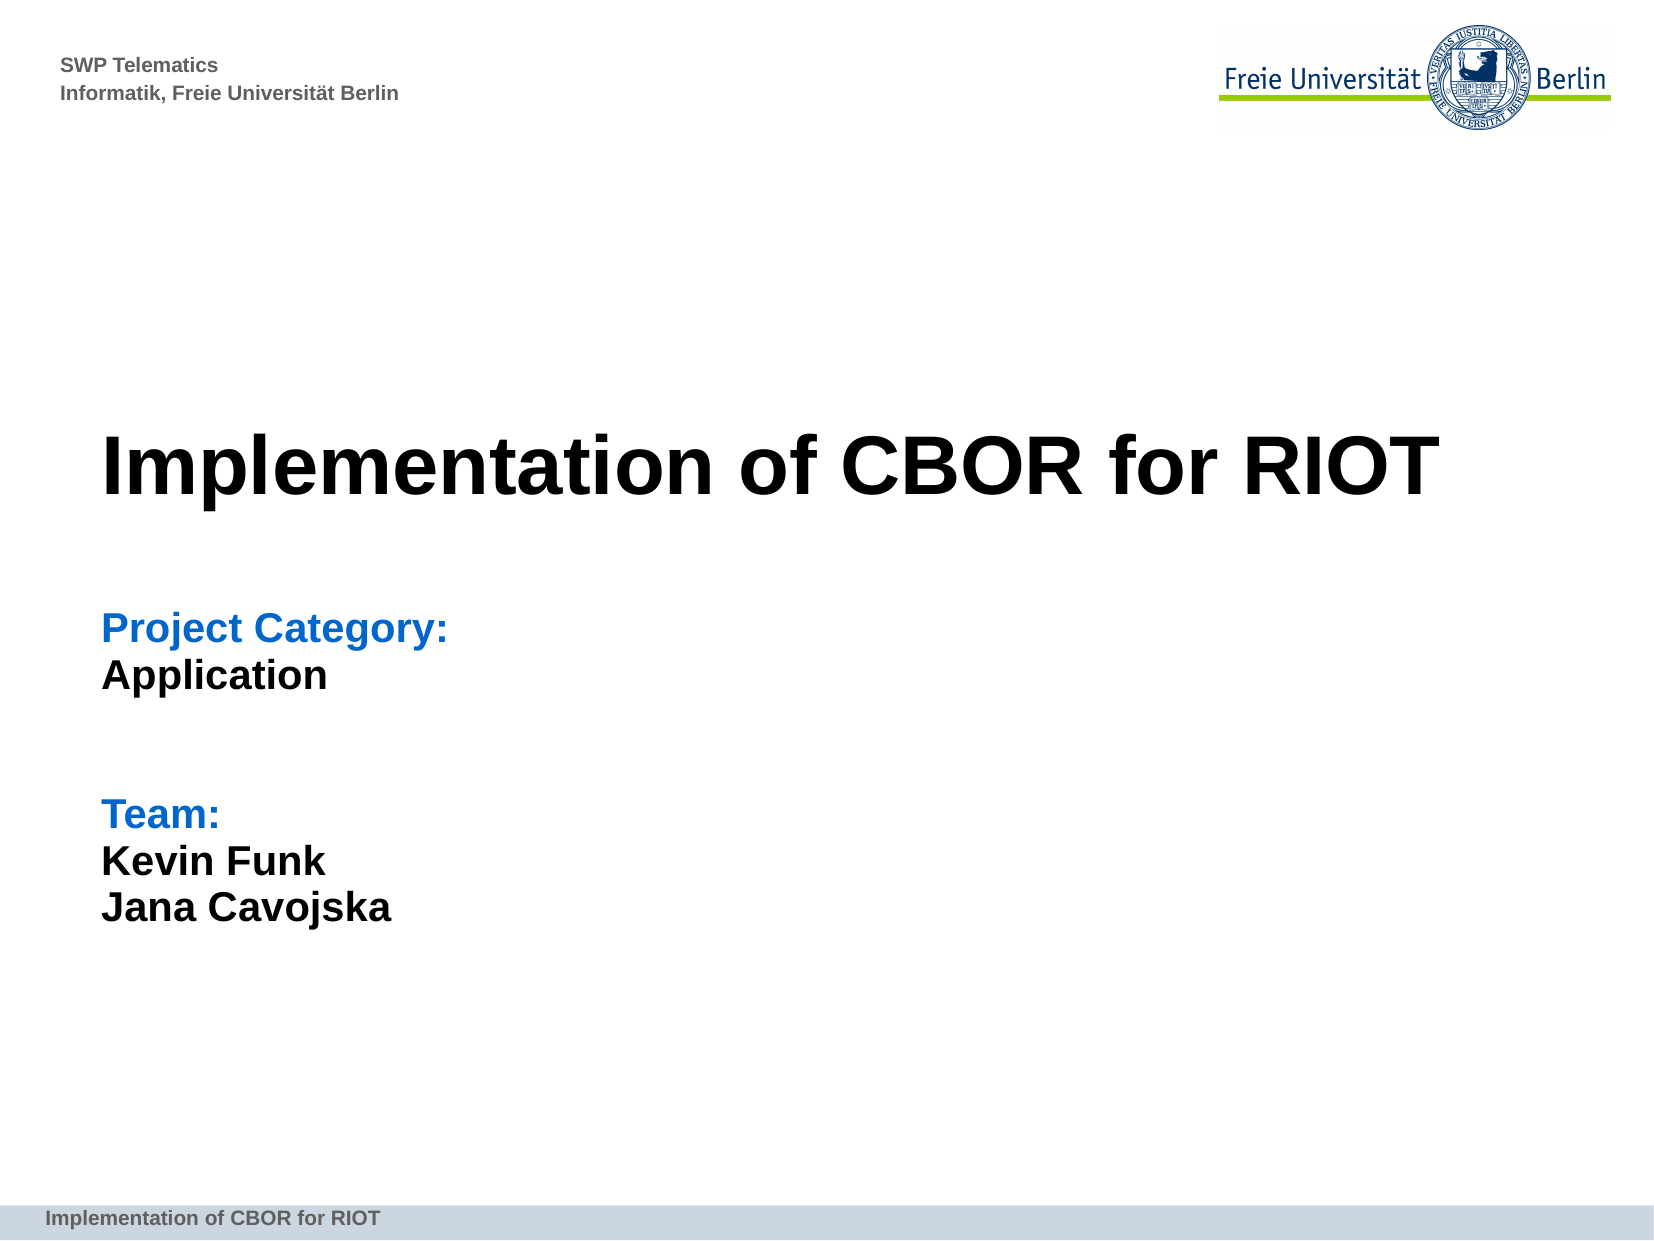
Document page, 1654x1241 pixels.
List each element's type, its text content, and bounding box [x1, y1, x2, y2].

subtitle Implementation of CBOR for RIOT Project Category: Application Team: Kevin Funk Jana Cavojska [41, 315, 1606, 1035]
picture [1219, 25, 1611, 130]
